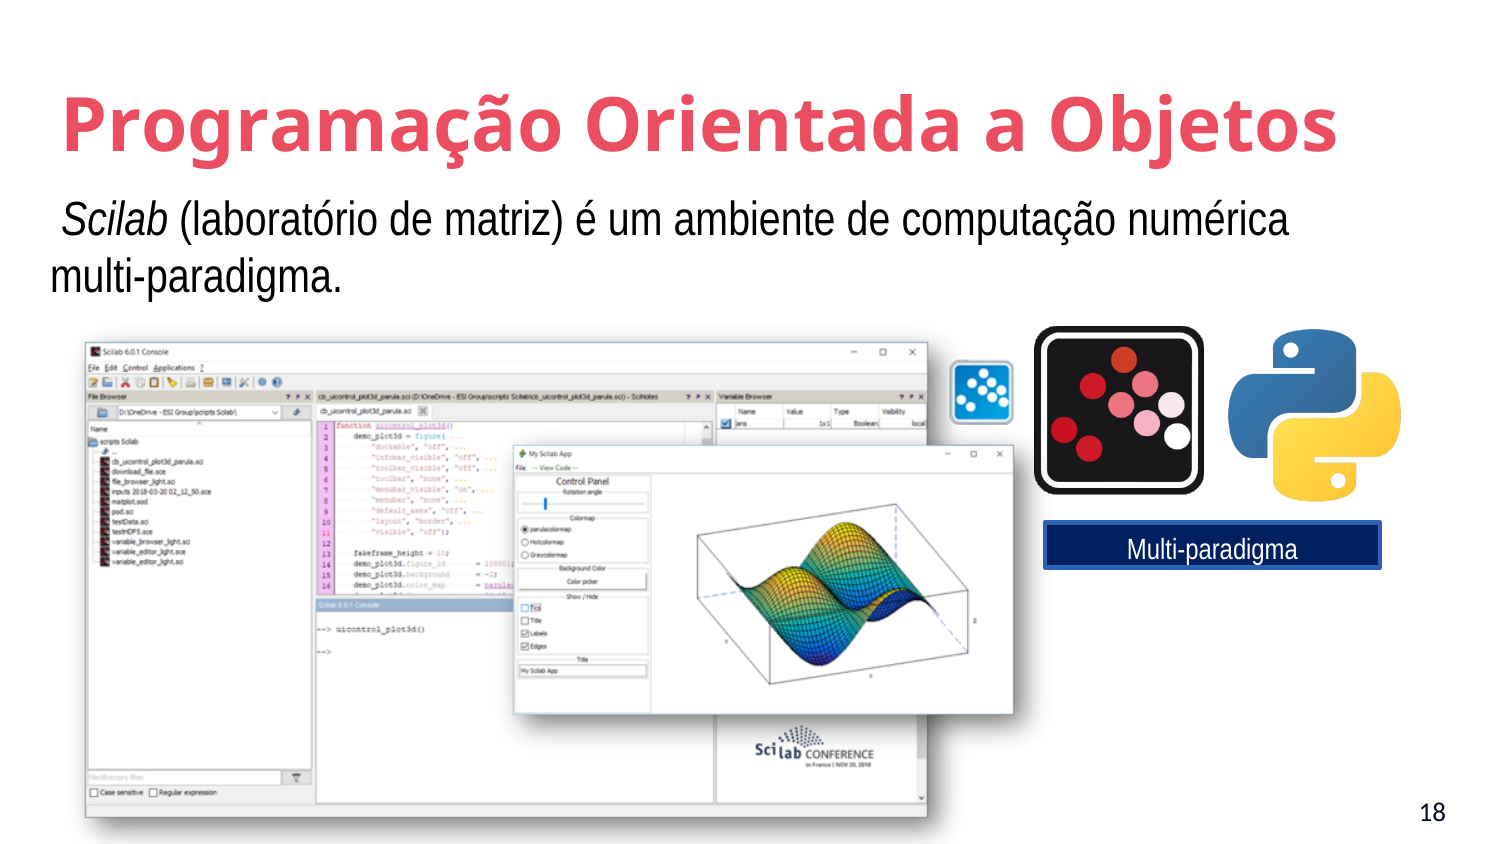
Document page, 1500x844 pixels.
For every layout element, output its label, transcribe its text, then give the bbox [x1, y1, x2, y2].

text_box Multi-paradigma [1045, 523, 1380, 568]
text_box Programação Orientada a Objetos [45, 47, 1395, 318]
picture [1228, 330, 1401, 502]
slide_number 18 [1403, 779, 1494, 844]
picture [65, 322, 1204, 844]
